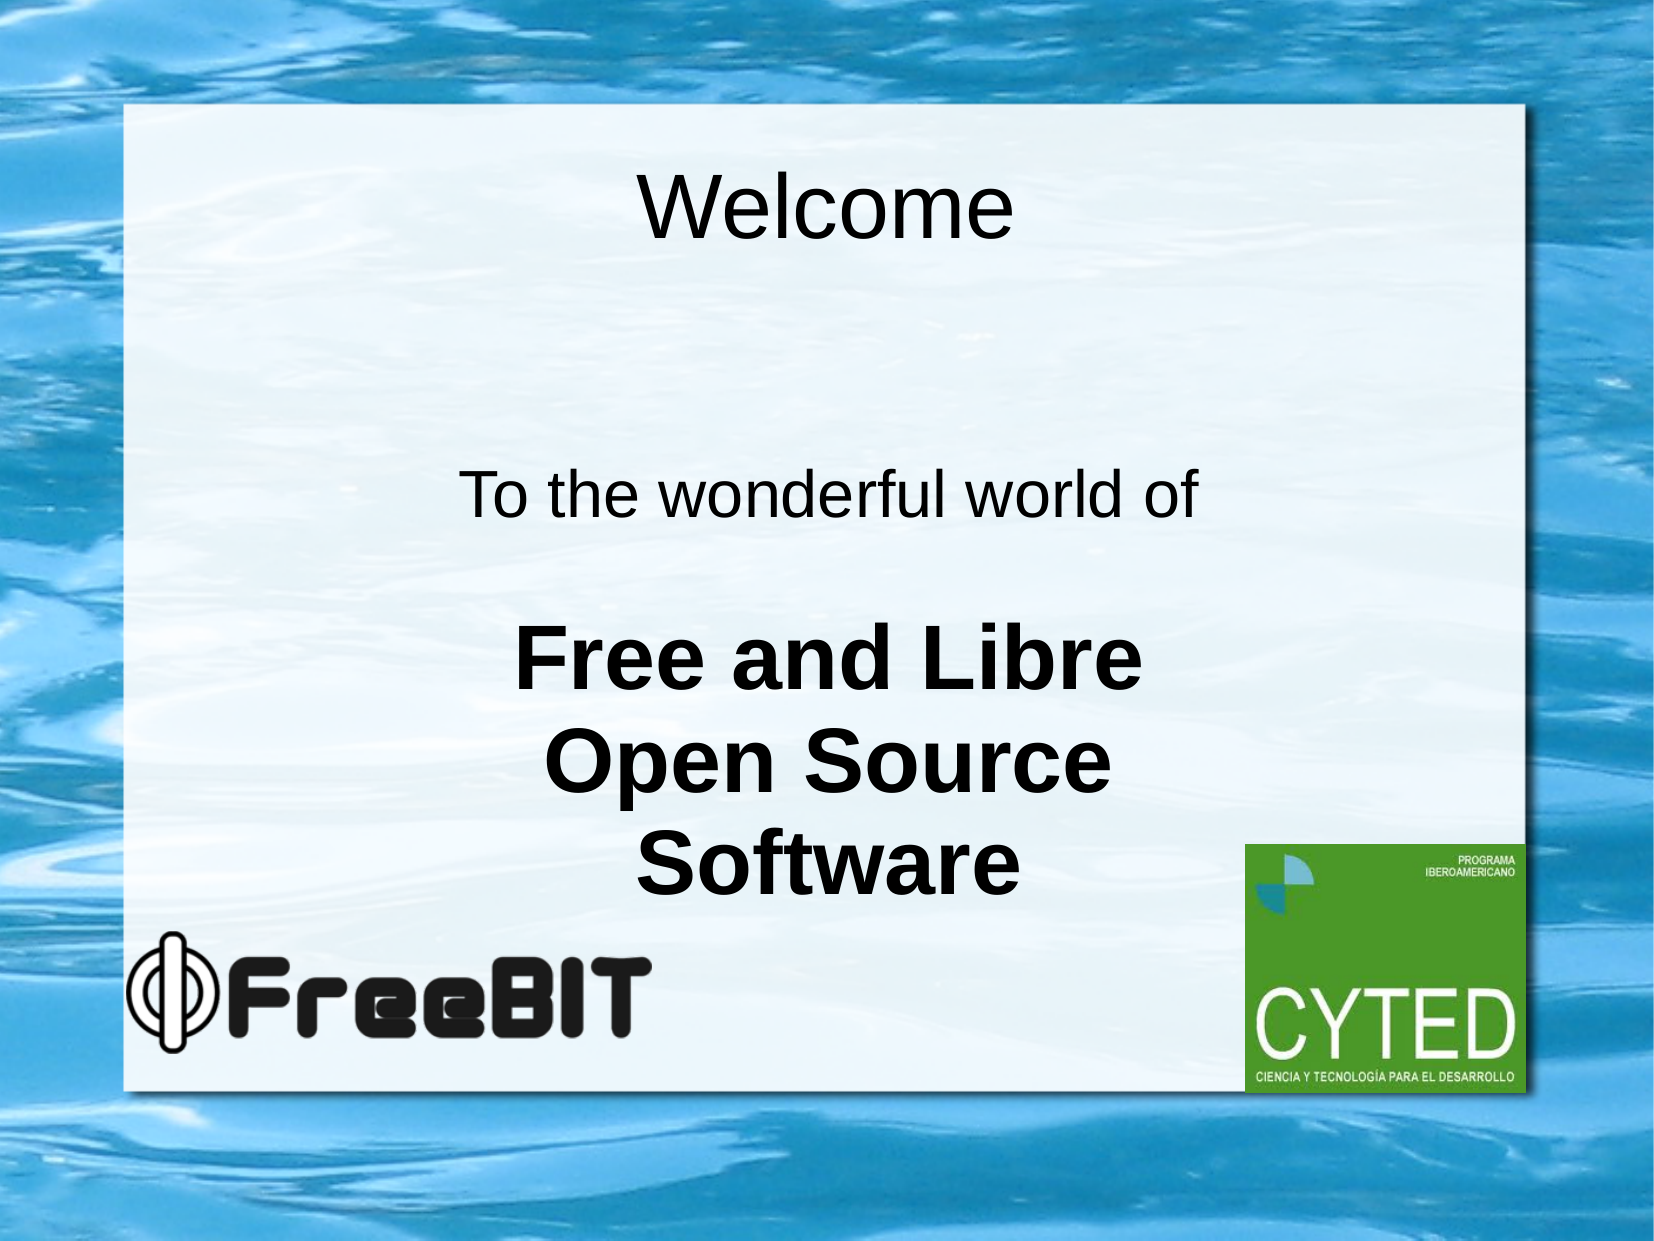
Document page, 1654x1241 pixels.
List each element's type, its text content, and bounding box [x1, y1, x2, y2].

title Welcome [147, 125, 1506, 288]
picture [0, 0, 1654, 1241]
subtitle To the wonderful world of Free and Libre Open Source Software [150, 283, 1509, 1088]
